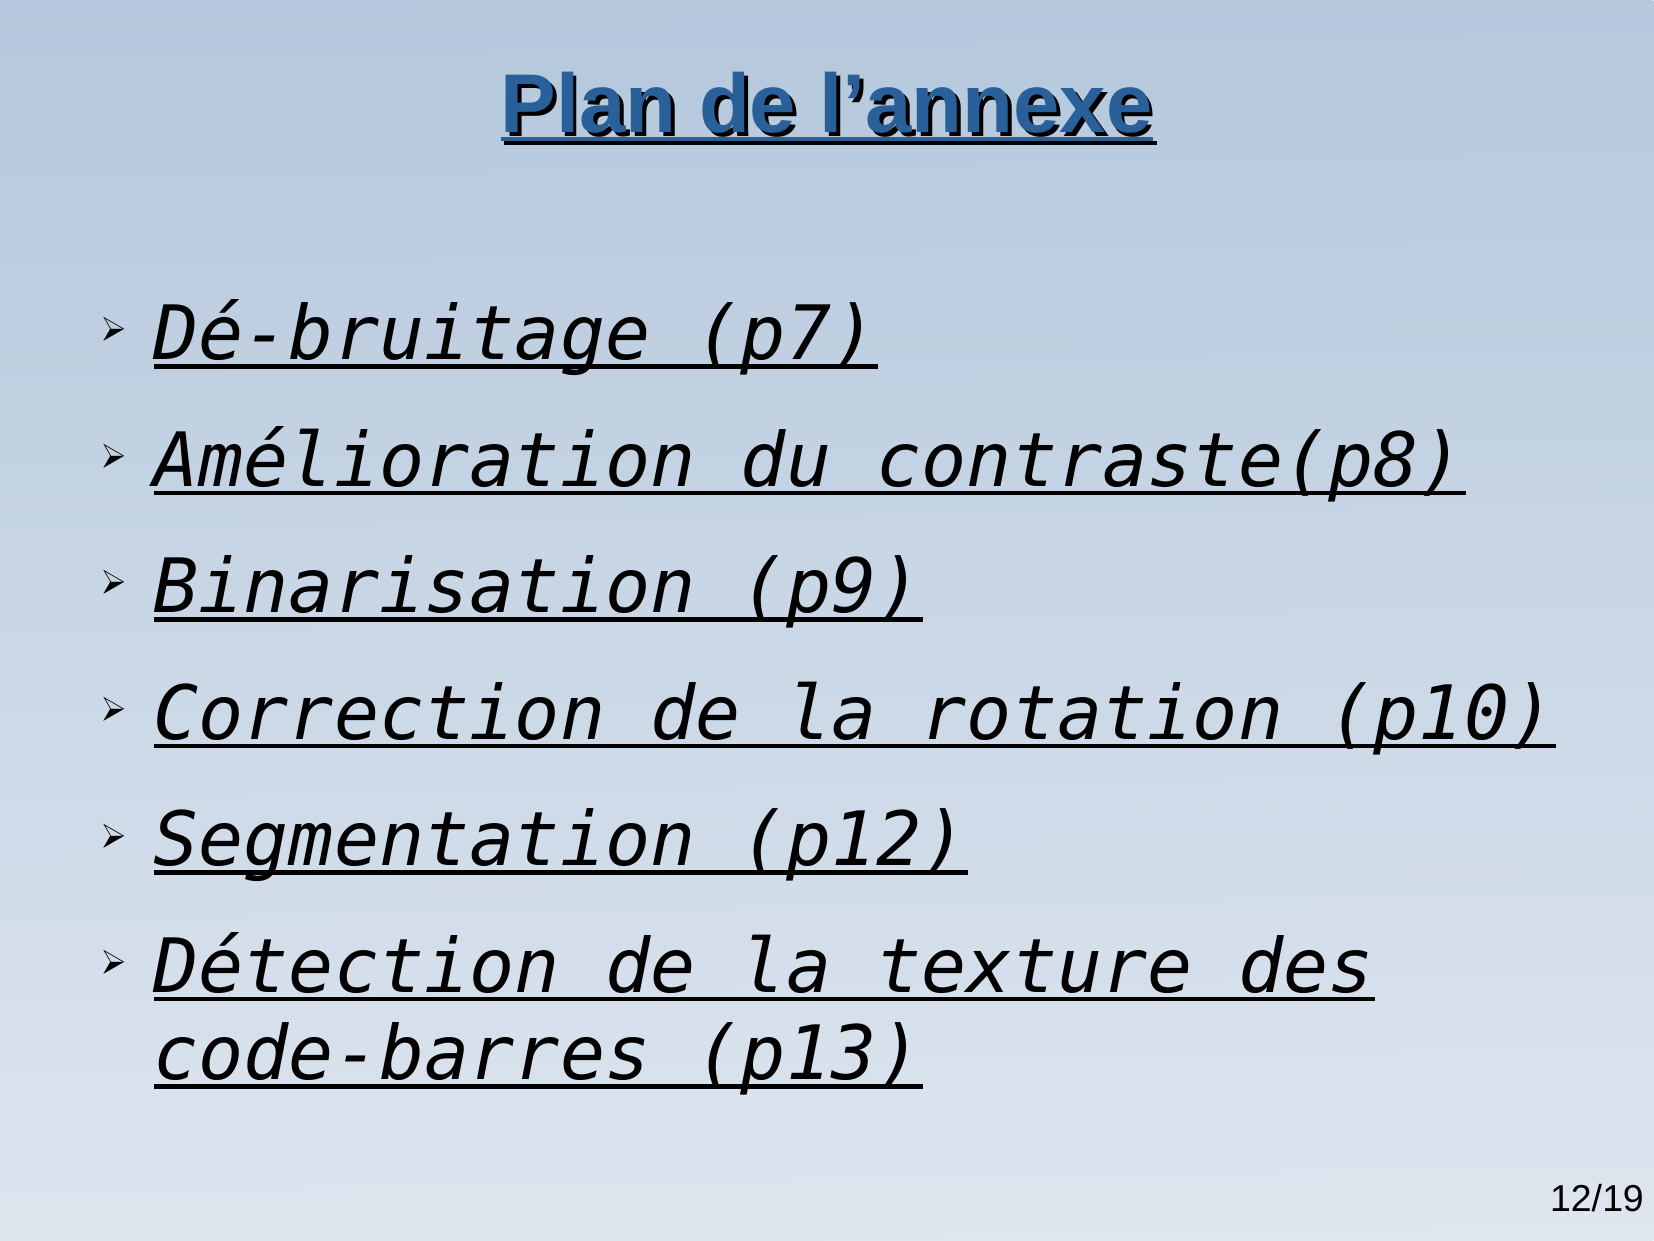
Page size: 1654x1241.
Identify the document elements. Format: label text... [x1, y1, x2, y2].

title Plan de l’annexe [82, 0, 1571, 207]
list Dé-bruitage (p7) Amélioration du contraste(p8) Binarisation (p9) Correction de la rotation (p10) Segmentation (p12) Détection de la texture des code-barres (p13) [82, 290, 1595, 1123]
